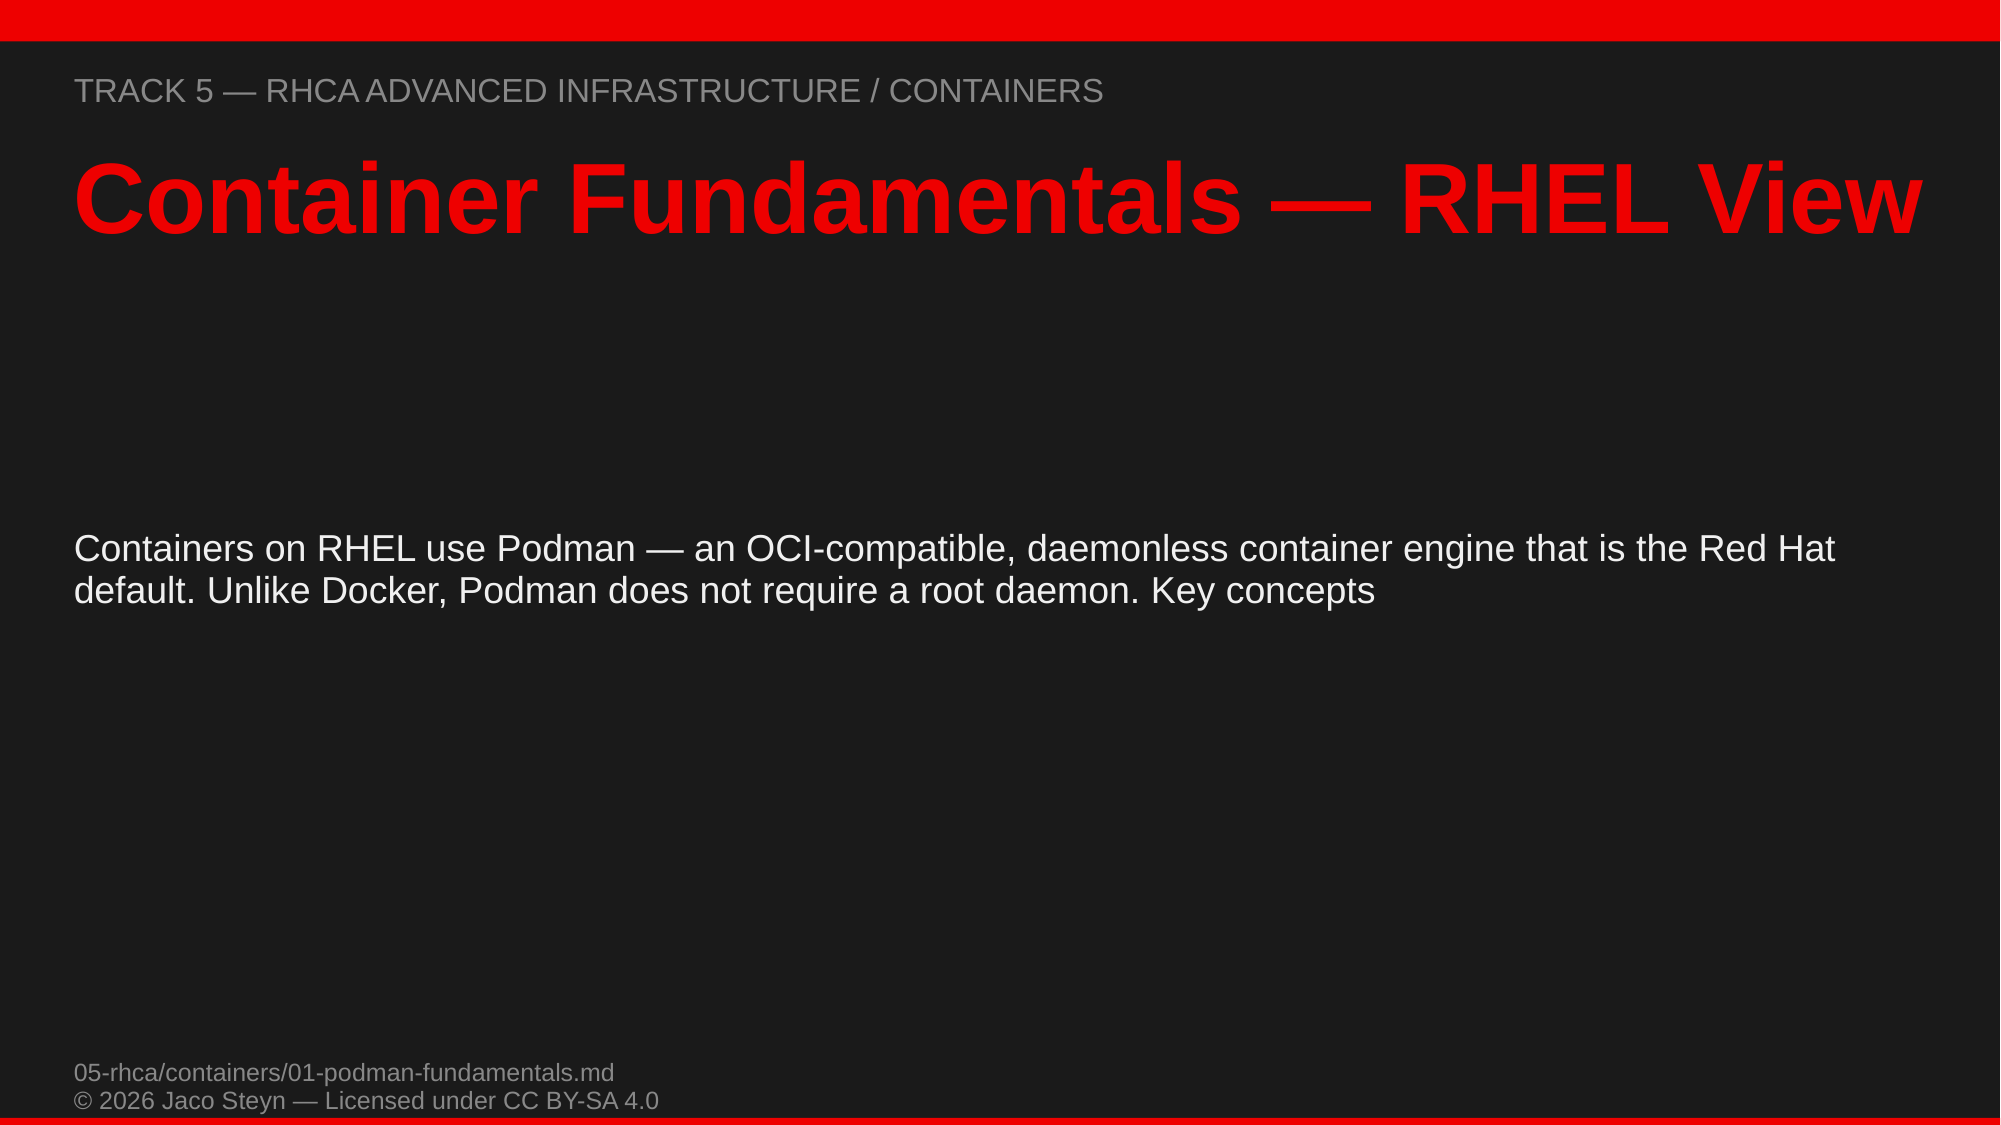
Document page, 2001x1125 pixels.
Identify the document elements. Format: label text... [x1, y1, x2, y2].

text_box 05-rhca/containers/01-podman-fundamentals.md © 2026 Jaco Steyn — Licensed under CC BY-SA 4.0 [59, 1051, 1942, 1111]
text_box [0, 0, 2001, 42]
text_box Containers on RHEL use Podman — an OCI-compatible, daemonless container engine that is the Red Hat default. Unlike Docker, Podman does not require a root daemon. Key concepts [59, 519, 1942, 727]
text_box Container Fundamentals — RHEL View [59, 135, 1942, 461]
text_box [0, 1117, 2001, 1125]
text_box TRACK 5 — RHCA ADVANCED INFRASTRUCTURE / CONTAINERS [59, 64, 1942, 119]
